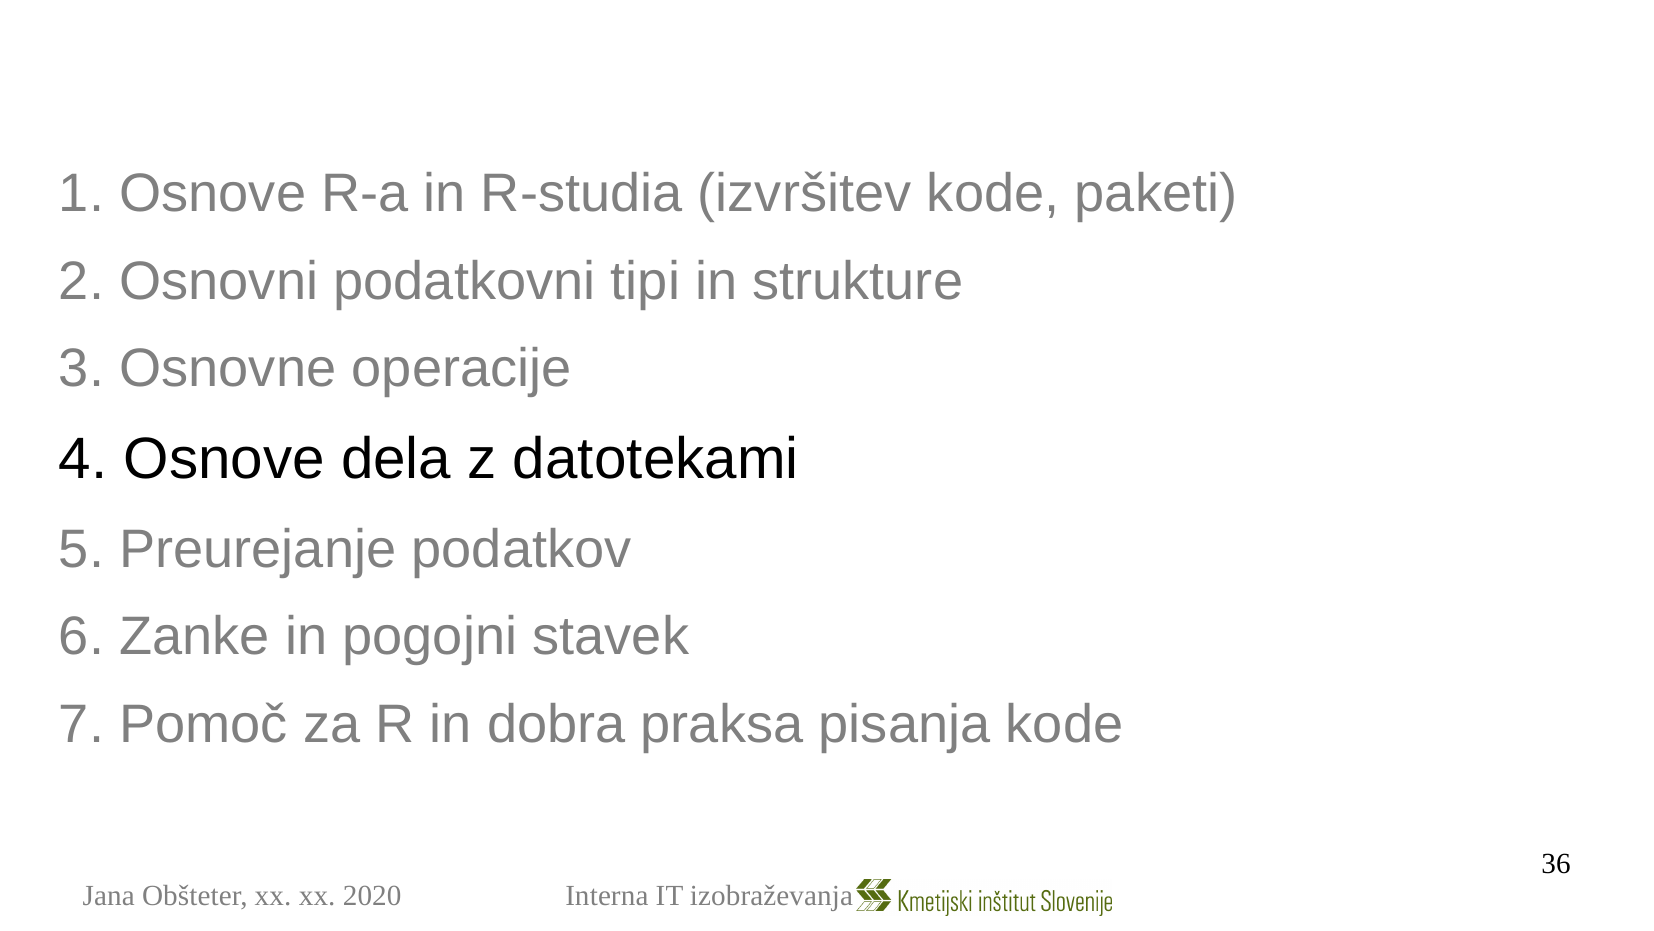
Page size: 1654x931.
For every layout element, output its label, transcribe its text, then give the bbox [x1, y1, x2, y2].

list 1. Osnove R-a in R-studia (izvršitev kode, paketi) 2. Osnovni podatkovni tipi in strukture 3. Osnovne operacije 4. Osnove dela z datotekami 5. Preurejanje podatkov 6. Zanke in pogojni stavek 7. Pomoč za R in dobra praksa pisanja kode [59, 153, 1619, 815]
picture [856, 879, 1112, 916]
